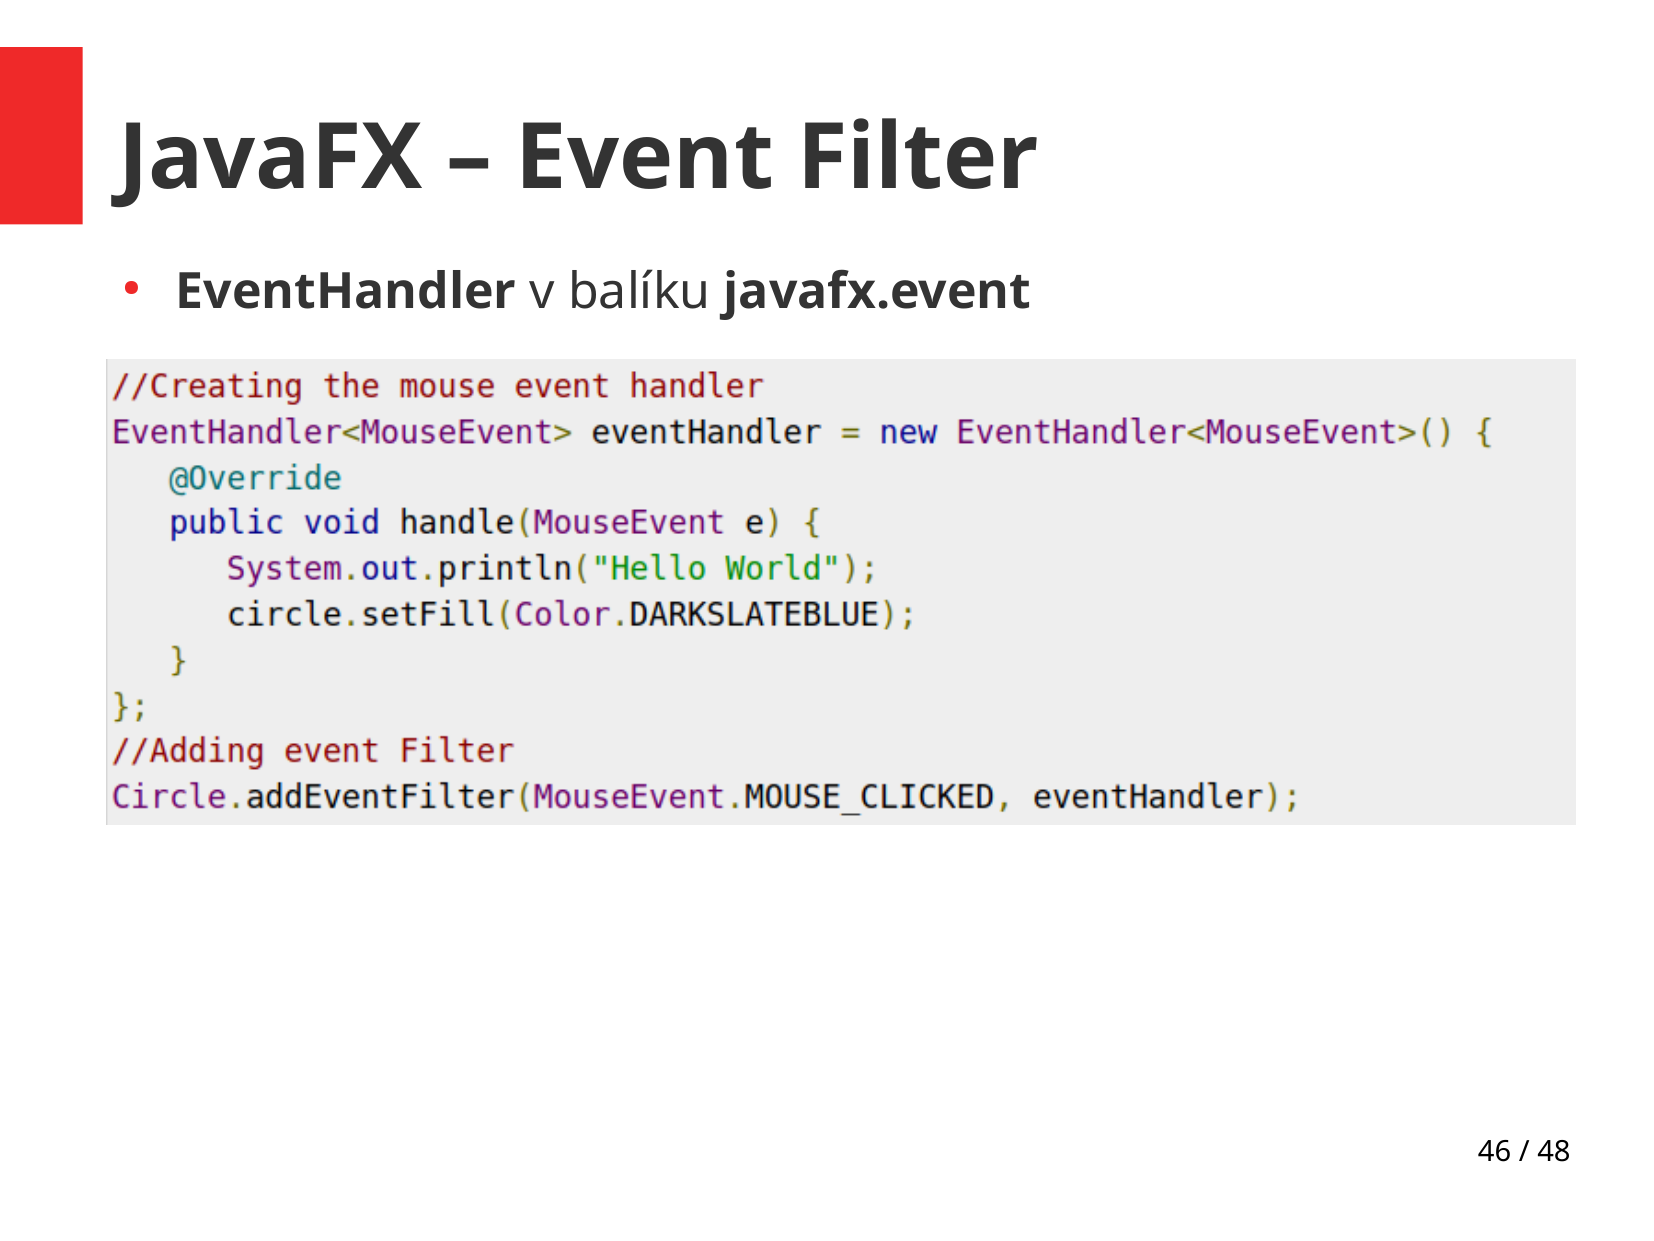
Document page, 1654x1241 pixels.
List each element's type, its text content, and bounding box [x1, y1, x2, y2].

title JavaFX – Event Filter [118, 49, 1571, 257]
picture [106, 359, 1576, 826]
list EventHandler v balíku javafx.event [105, 255, 1523, 975]
